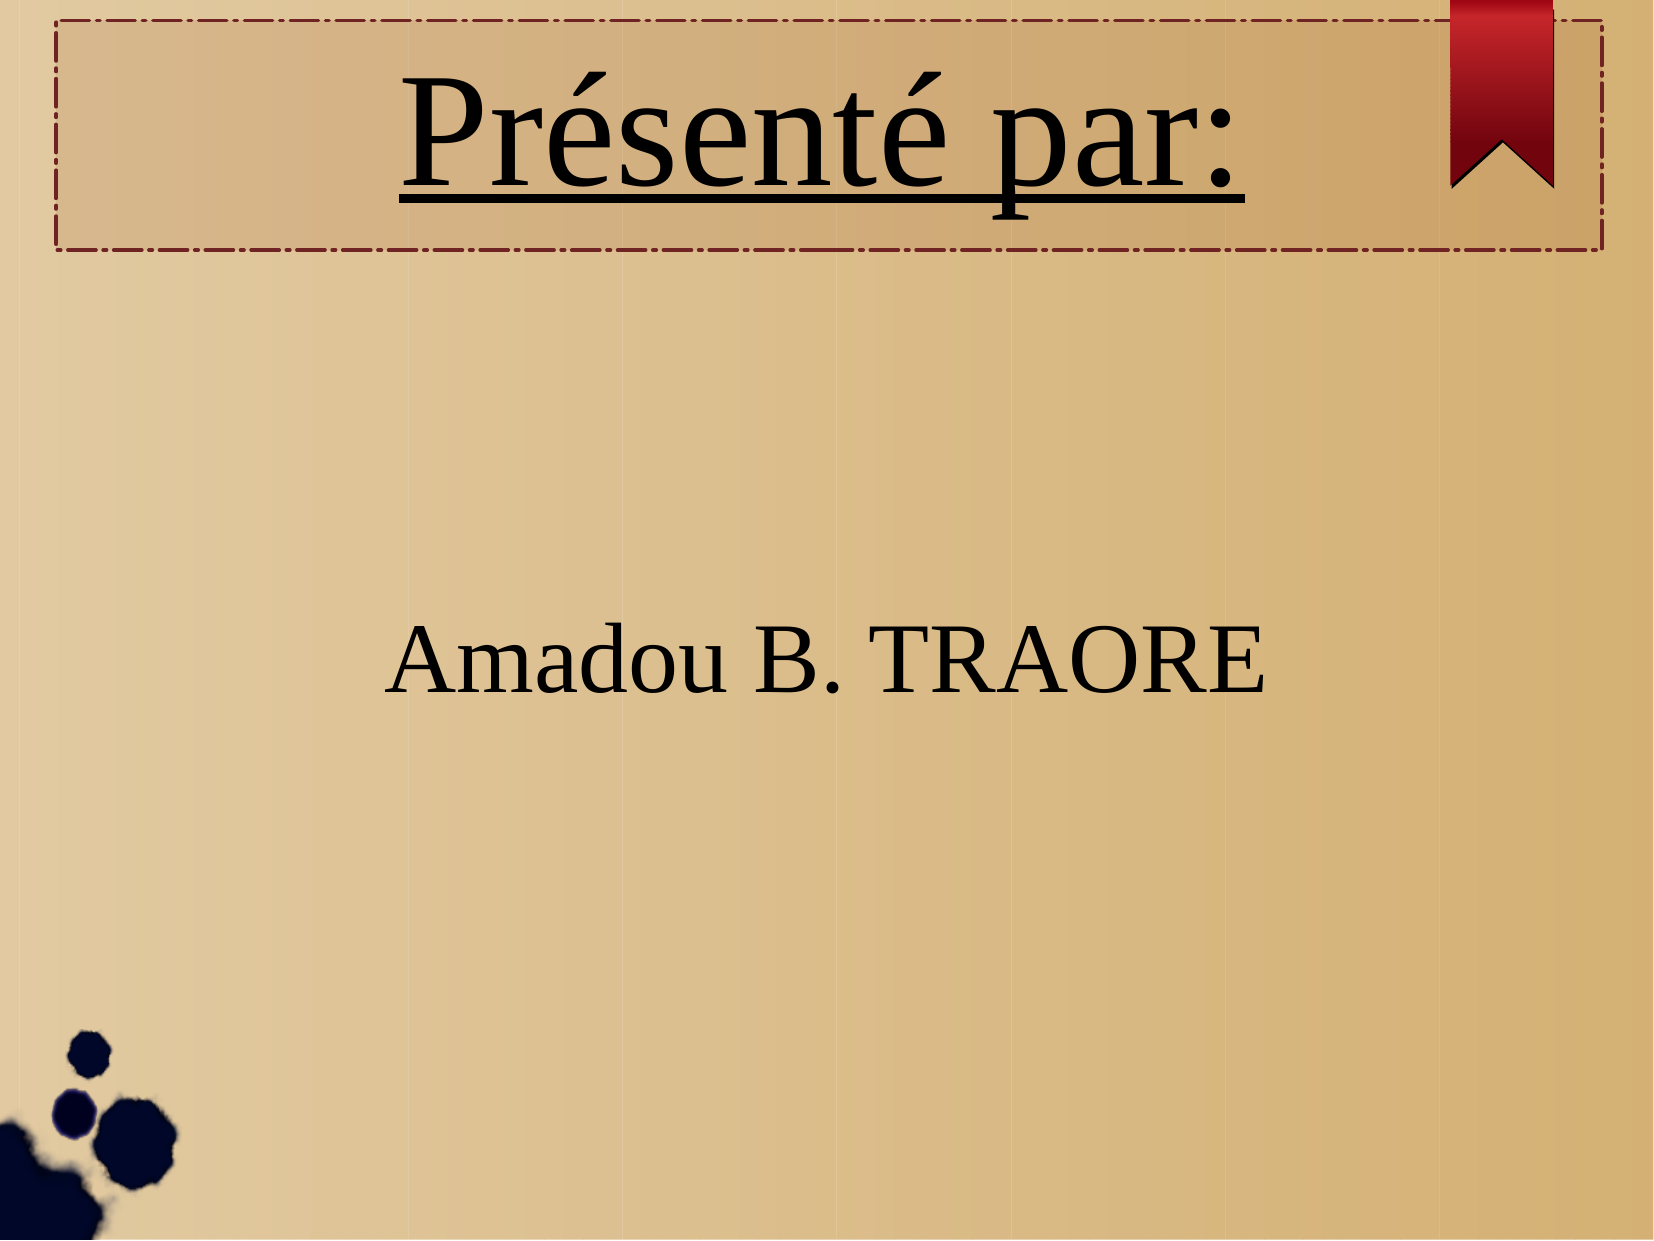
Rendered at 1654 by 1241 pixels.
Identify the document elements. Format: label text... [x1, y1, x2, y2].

subtitle Amadou B. TRAORE [82, 299, 1571, 1019]
title Présenté par: [54, 55, 1590, 205]
